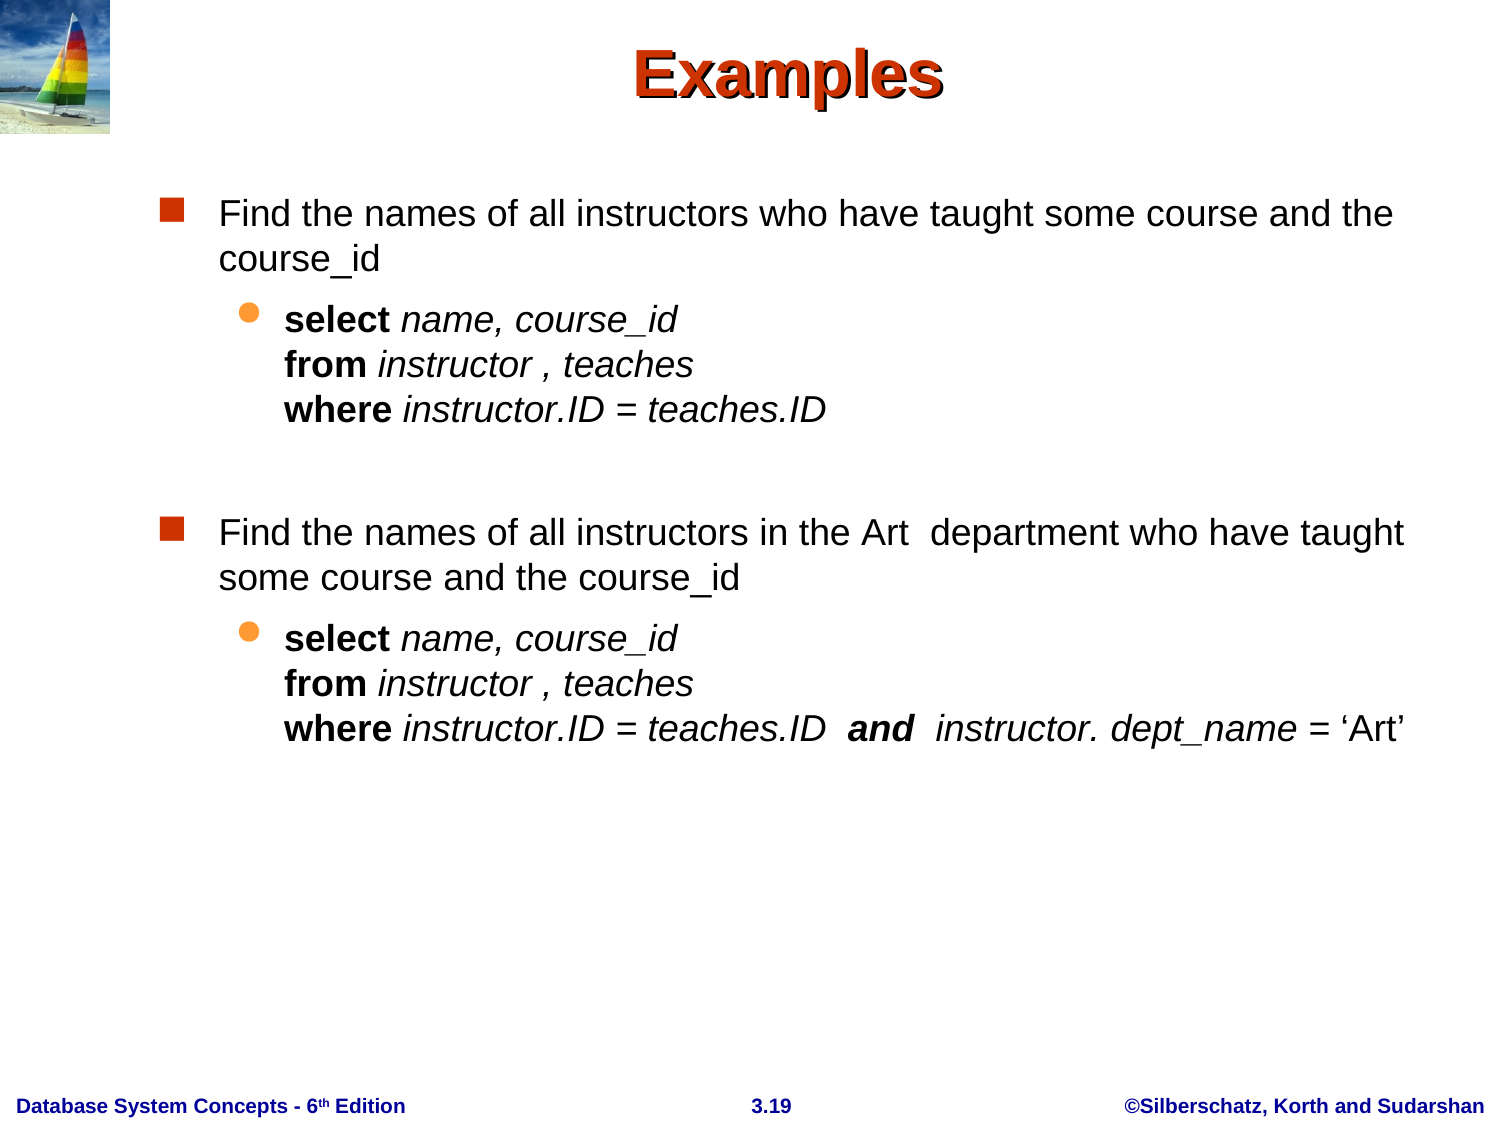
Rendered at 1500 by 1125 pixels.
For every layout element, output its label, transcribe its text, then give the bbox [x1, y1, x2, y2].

picture [0, 0, 110, 134]
title Examples [125, 19, 1451, 120]
list Find the names of all instructors who have taught some course and the course_id select name, course_id from instructor , teaches where instructor.ID = teaches.ID Find the names of all instructors in the Art department who have taught some course and the course_id select name, course_id from instructor , teaches where instructor.ID = teaches.ID and instructor. dept_name = ‘Art’ [147, 181, 1459, 937]
